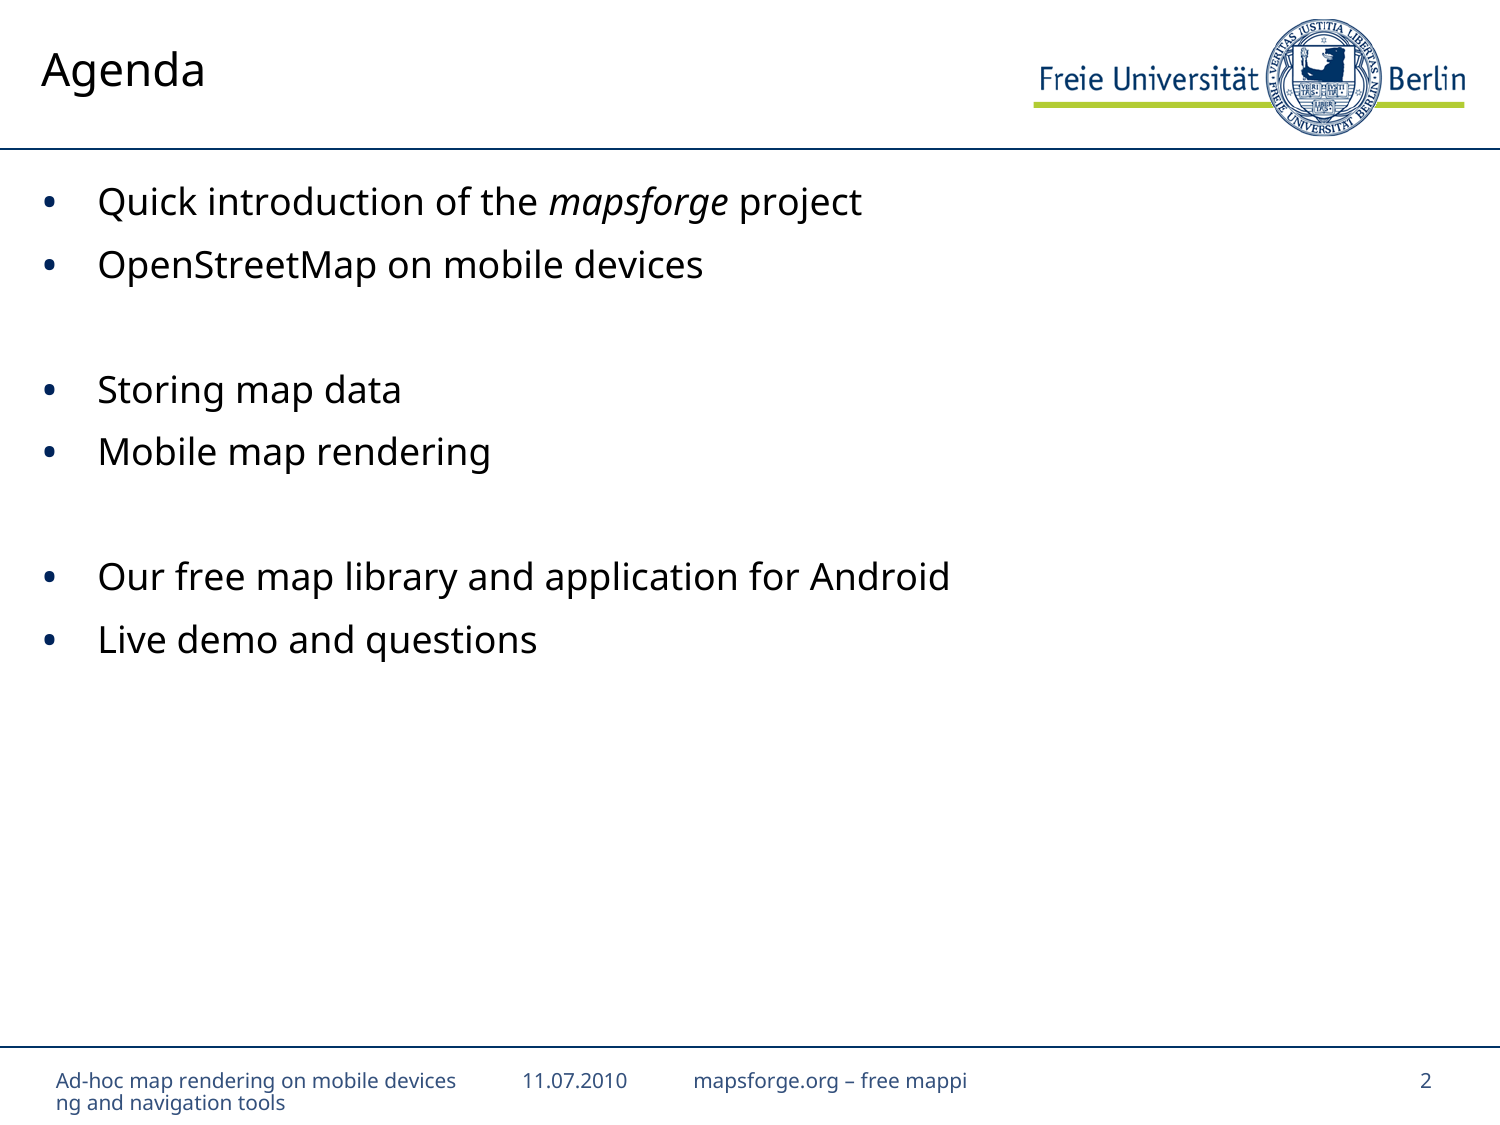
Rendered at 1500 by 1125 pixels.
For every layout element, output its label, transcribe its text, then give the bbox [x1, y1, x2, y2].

picture [1033, 19, 1470, 137]
list Quick introduction of the mapsforge project OpenStreetMap on mobile devices Storing map data Mobile map rendering Our free map library and application for Android Live demo and questions [41, 175, 1447, 919]
title Agenda [41, 0, 1016, 138]
